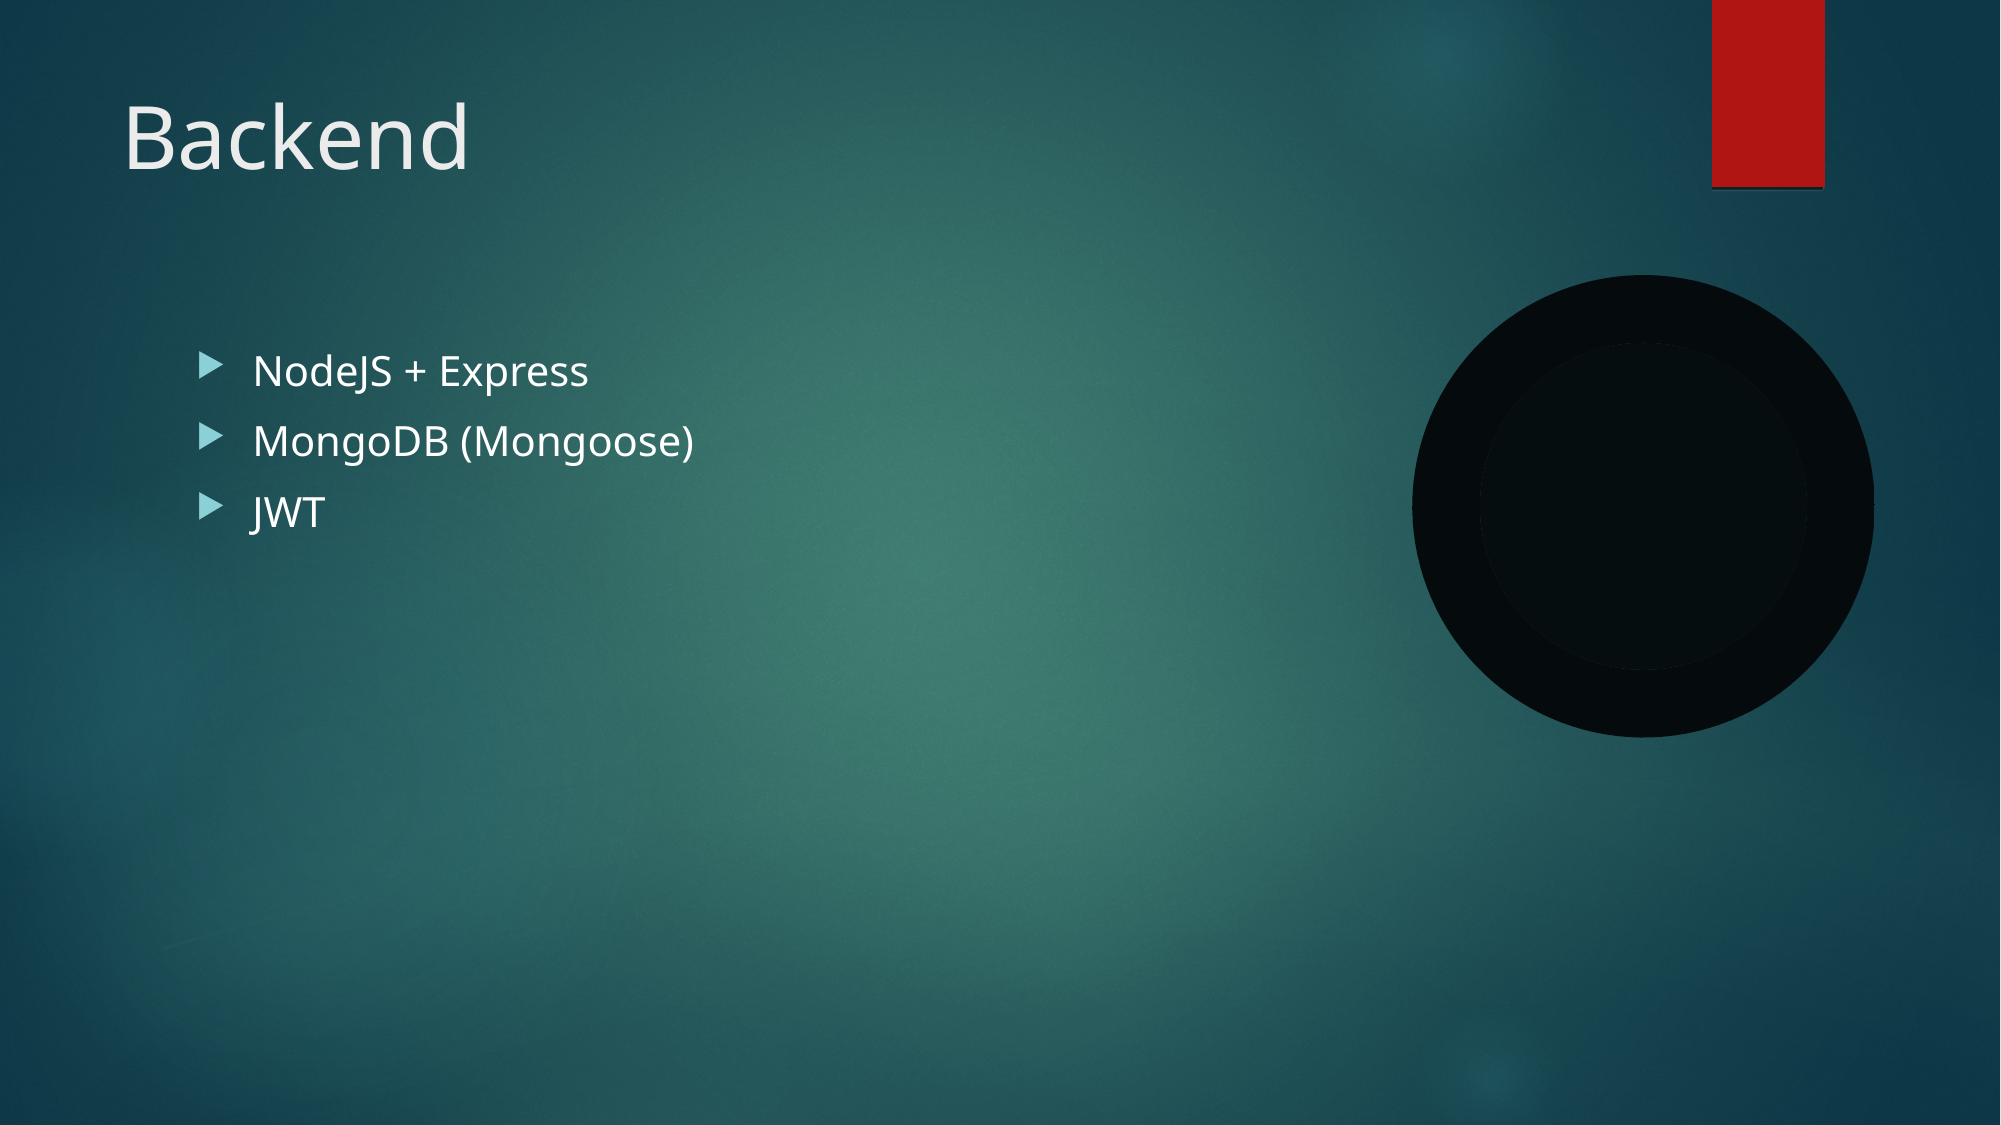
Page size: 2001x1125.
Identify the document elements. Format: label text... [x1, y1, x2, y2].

title Backend [106, 74, 1649, 305]
list NodeJS + Express MongoDB (Mongoose) JWT [181, 336, 1649, 1026]
